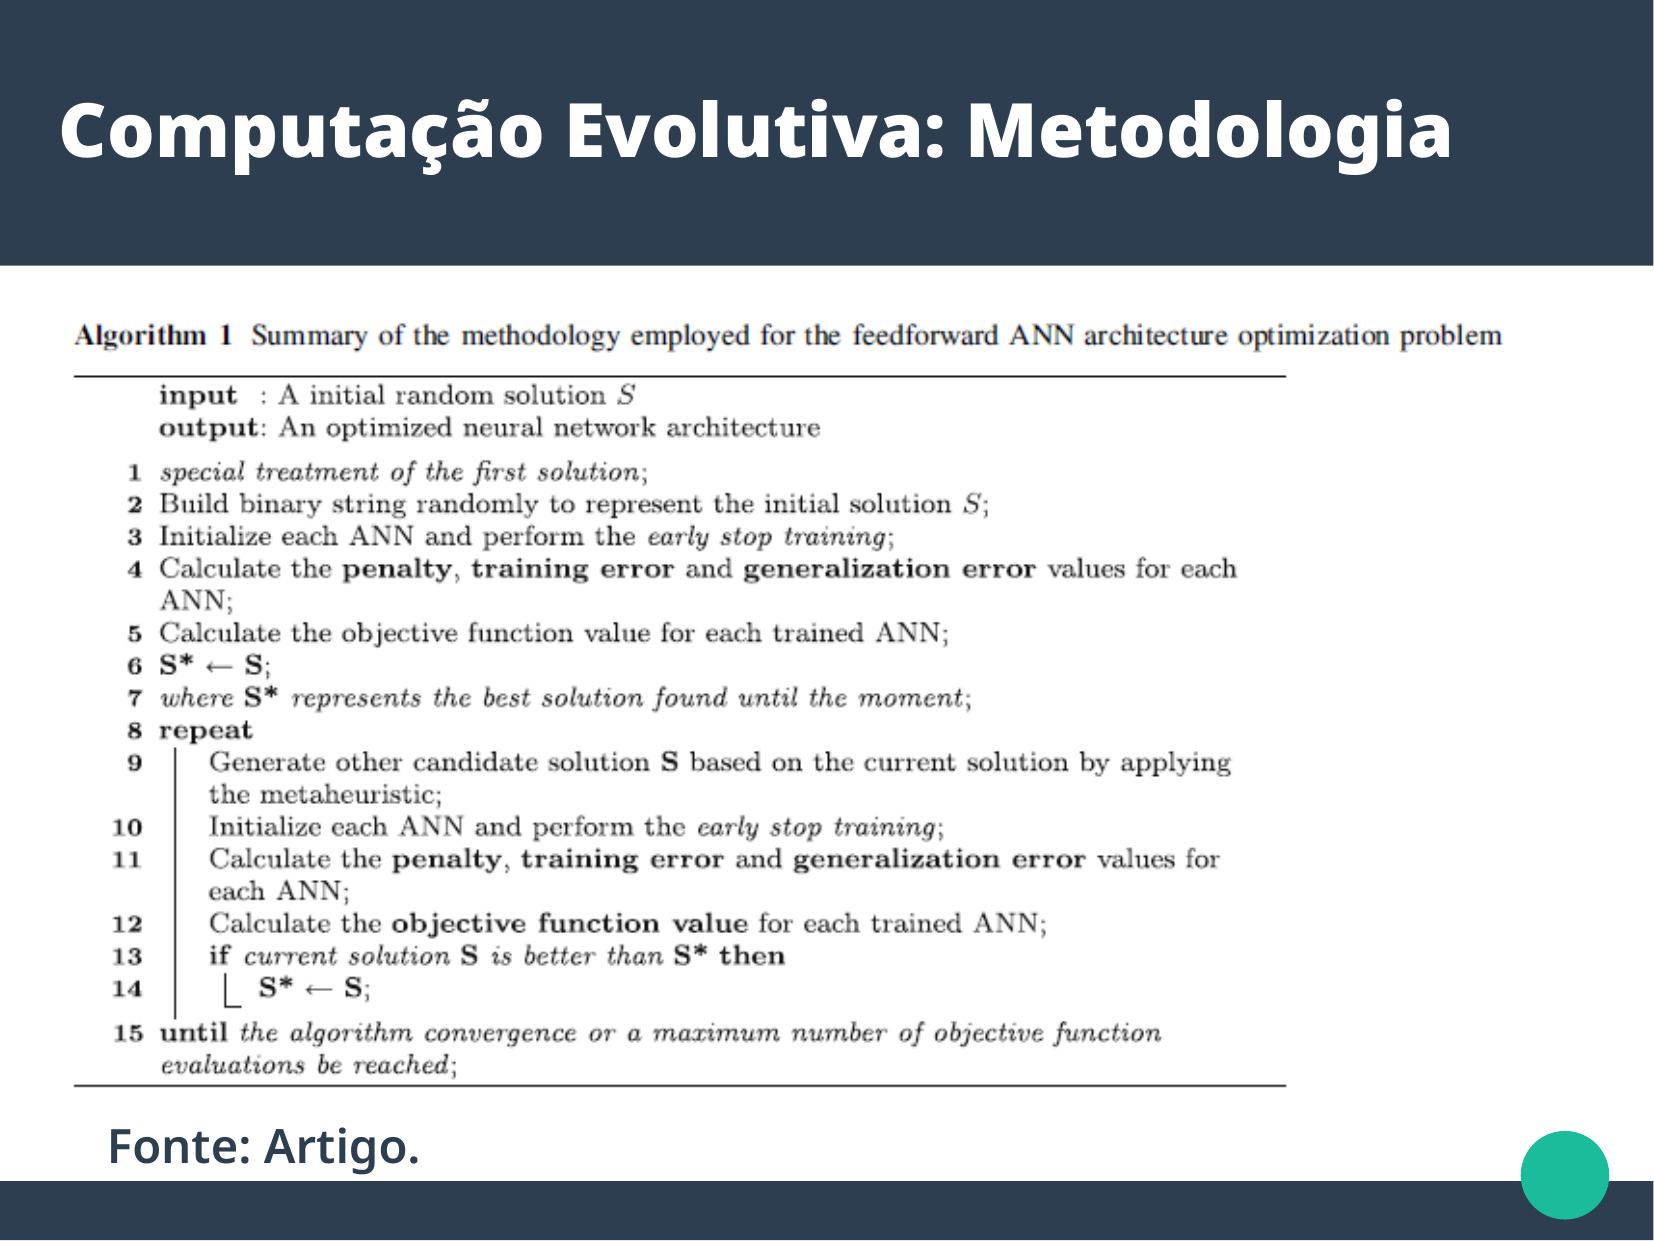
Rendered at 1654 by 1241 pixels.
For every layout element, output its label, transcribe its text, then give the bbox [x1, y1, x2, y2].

title Computação Evolutiva: Metodologia [59, 49, 1595, 207]
picture [59, 295, 1595, 1122]
list Fonte: Artigo. [56, 1113, 1593, 1178]
